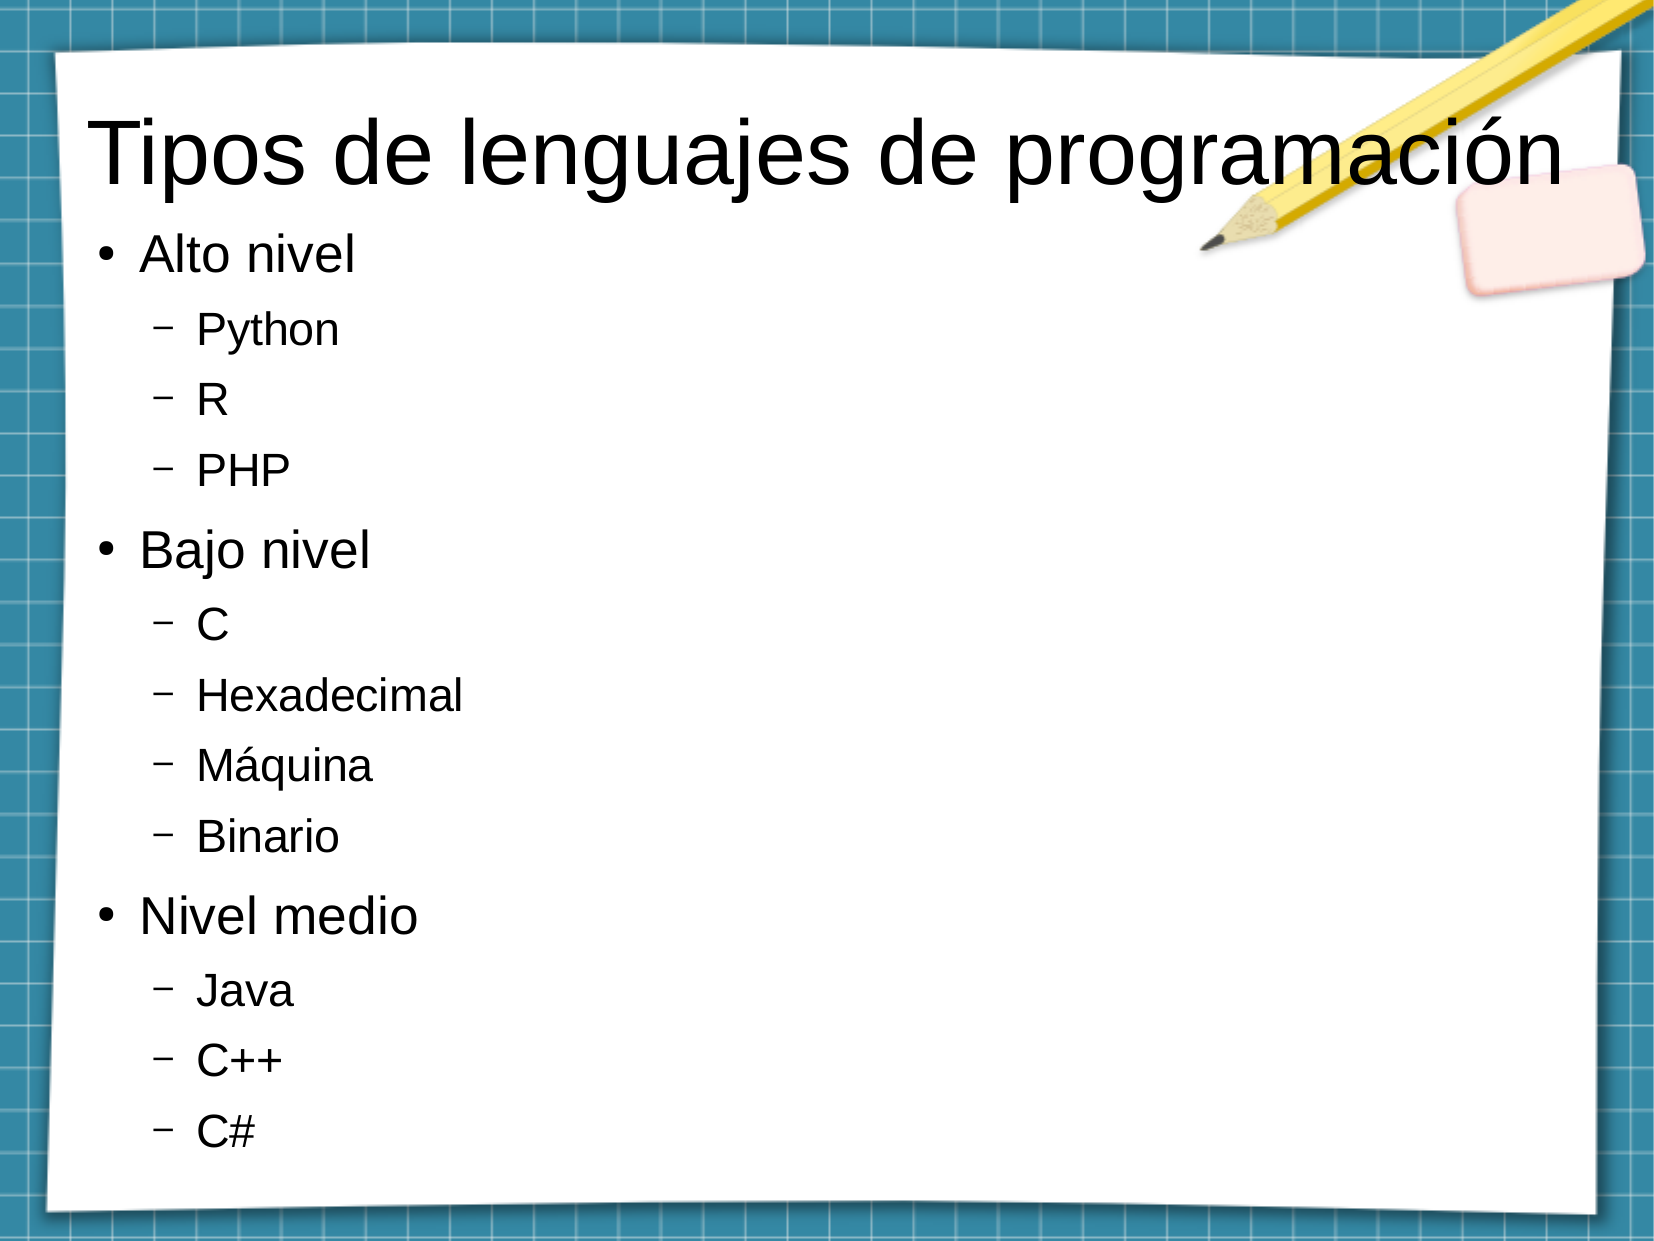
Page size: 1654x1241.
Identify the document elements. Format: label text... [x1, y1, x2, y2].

picture [0, 0, 1654, 1241]
title Tipos de lenguajes de programación [82, 49, 1571, 224]
list Alto nivel Python R PHP Bajo nivel C Hexadecimal Máquina Binario Nivel medio Java C++ C# [82, 224, 1571, 1158]
